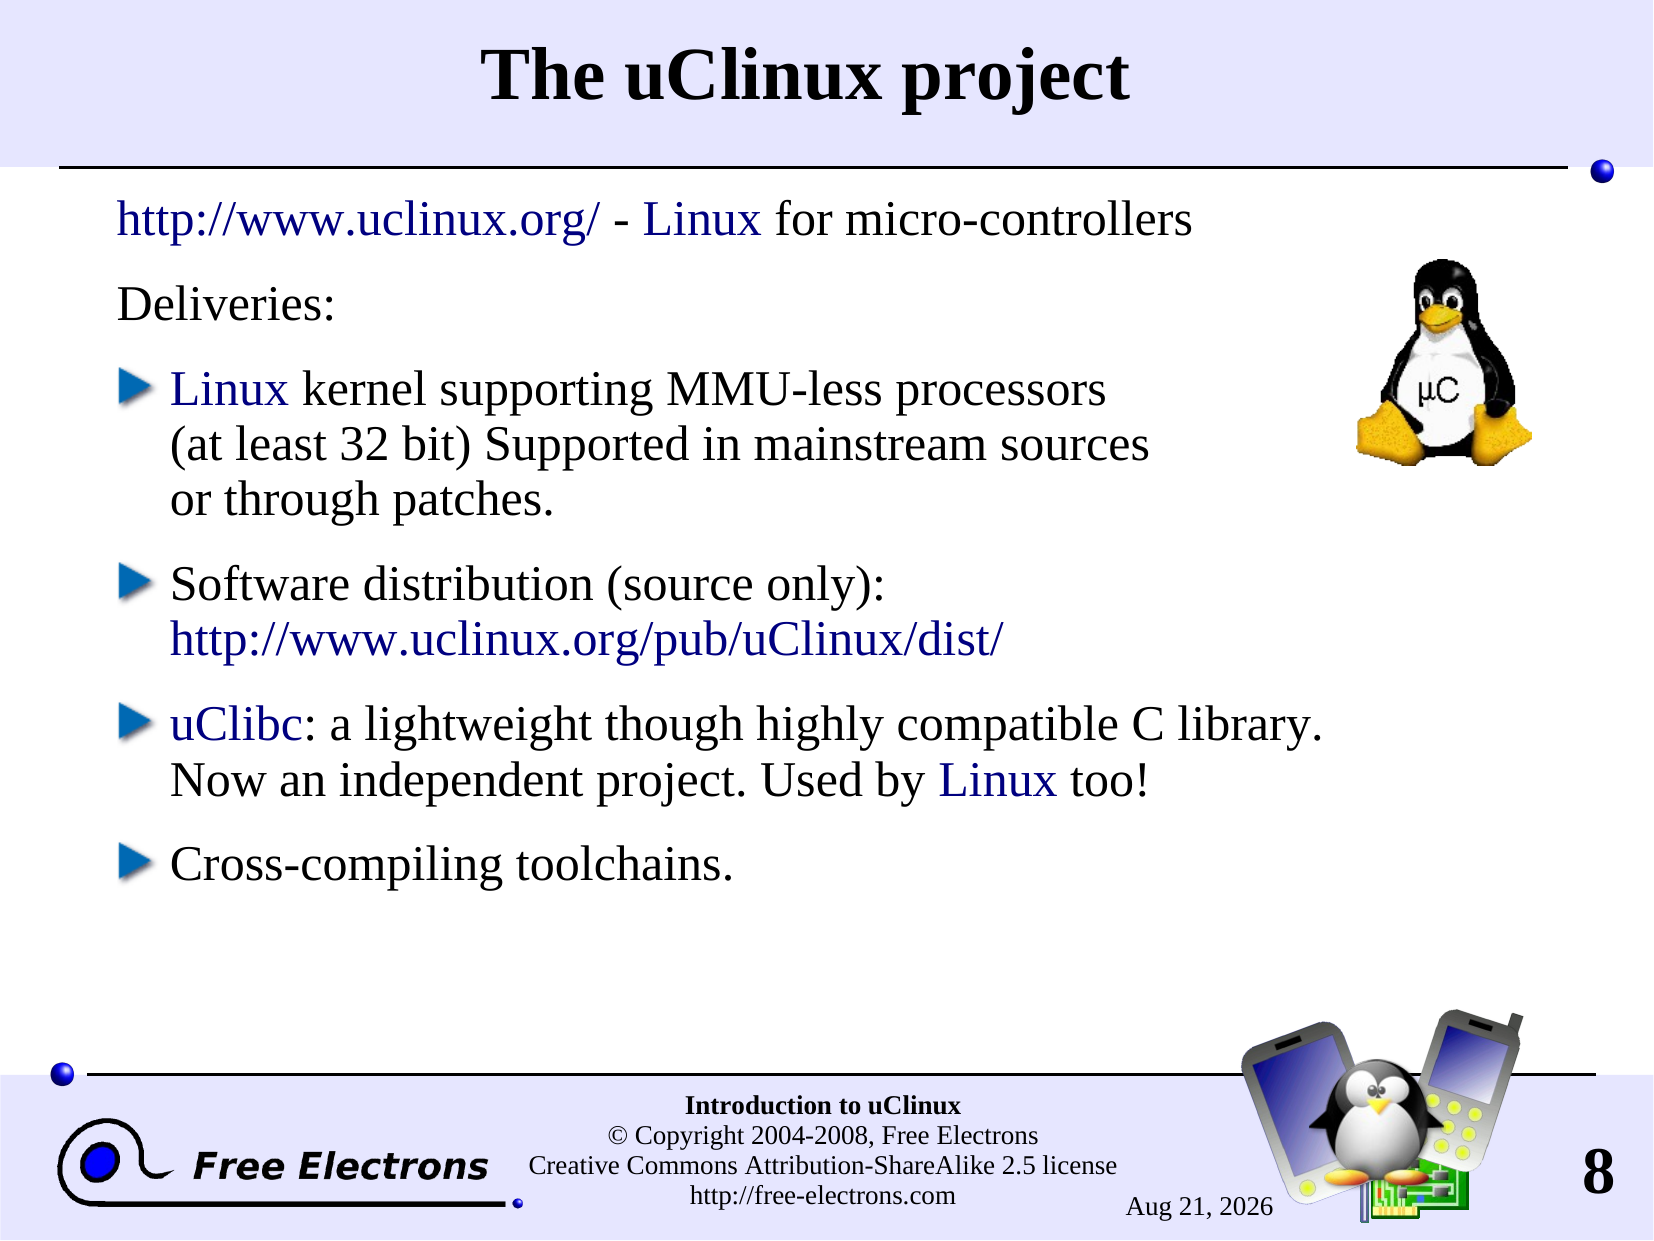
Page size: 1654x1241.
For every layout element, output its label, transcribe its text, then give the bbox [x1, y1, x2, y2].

picture [1356, 259, 1532, 466]
list http://www.uclinux.org/ - Linux for micro-controllers Deliveries: Linux kernel supporting MMU-less processors (at least 32 bit) Supported in mainstream sources or through patches. Software distribution (source only): http://www.uclinux.org/pub/uClinux/dist/ uClibc: a lightweight though highly compatible C library. Now an independent project. Used by Linux too! Cross-compiling toolchains. [98, 191, 1511, 1033]
picture [1225, 1005, 1538, 1241]
title The uClinux project [60, 25, 1551, 124]
picture [50, 1107, 527, 1216]
